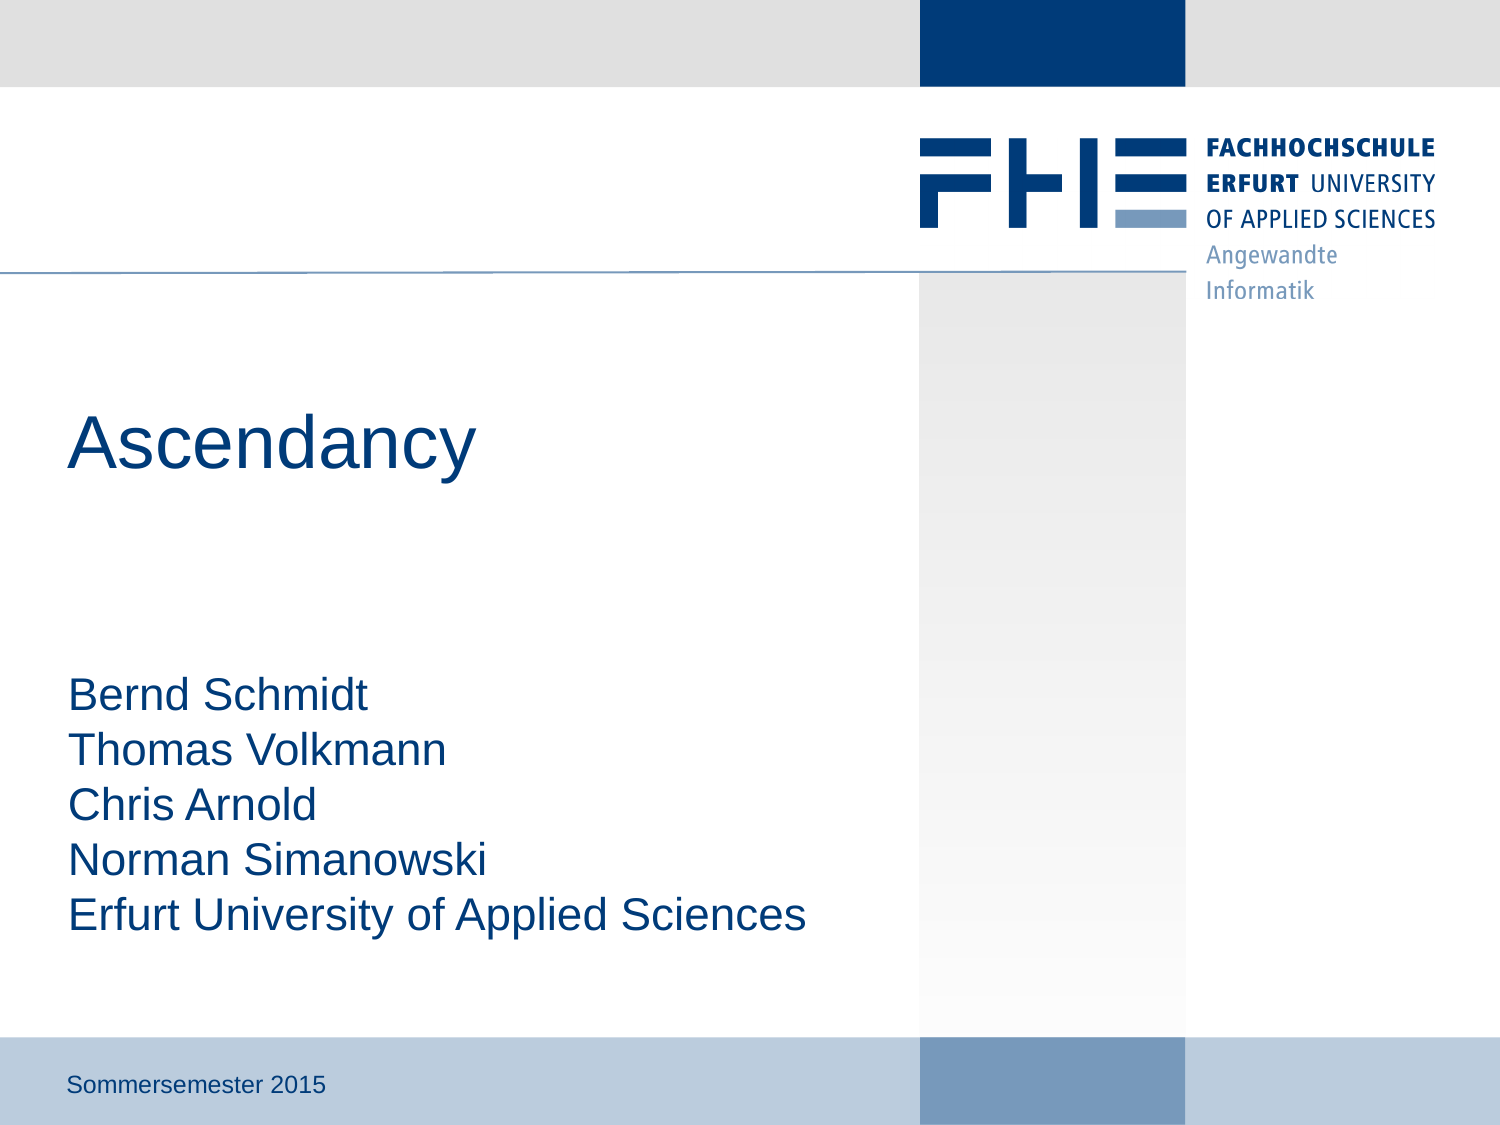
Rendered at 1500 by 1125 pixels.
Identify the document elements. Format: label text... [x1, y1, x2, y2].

title Ascendancy [53, 345, 1471, 622]
subtitle Bernd Schmidt Thomas Volkmann Chris Arnold Norman Simanowski Erfurt University of Applied Sciences [53, 657, 1471, 976]
text_box Sommersemester 2015 [51, 1060, 916, 1107]
picture [920, 138, 1435, 299]
